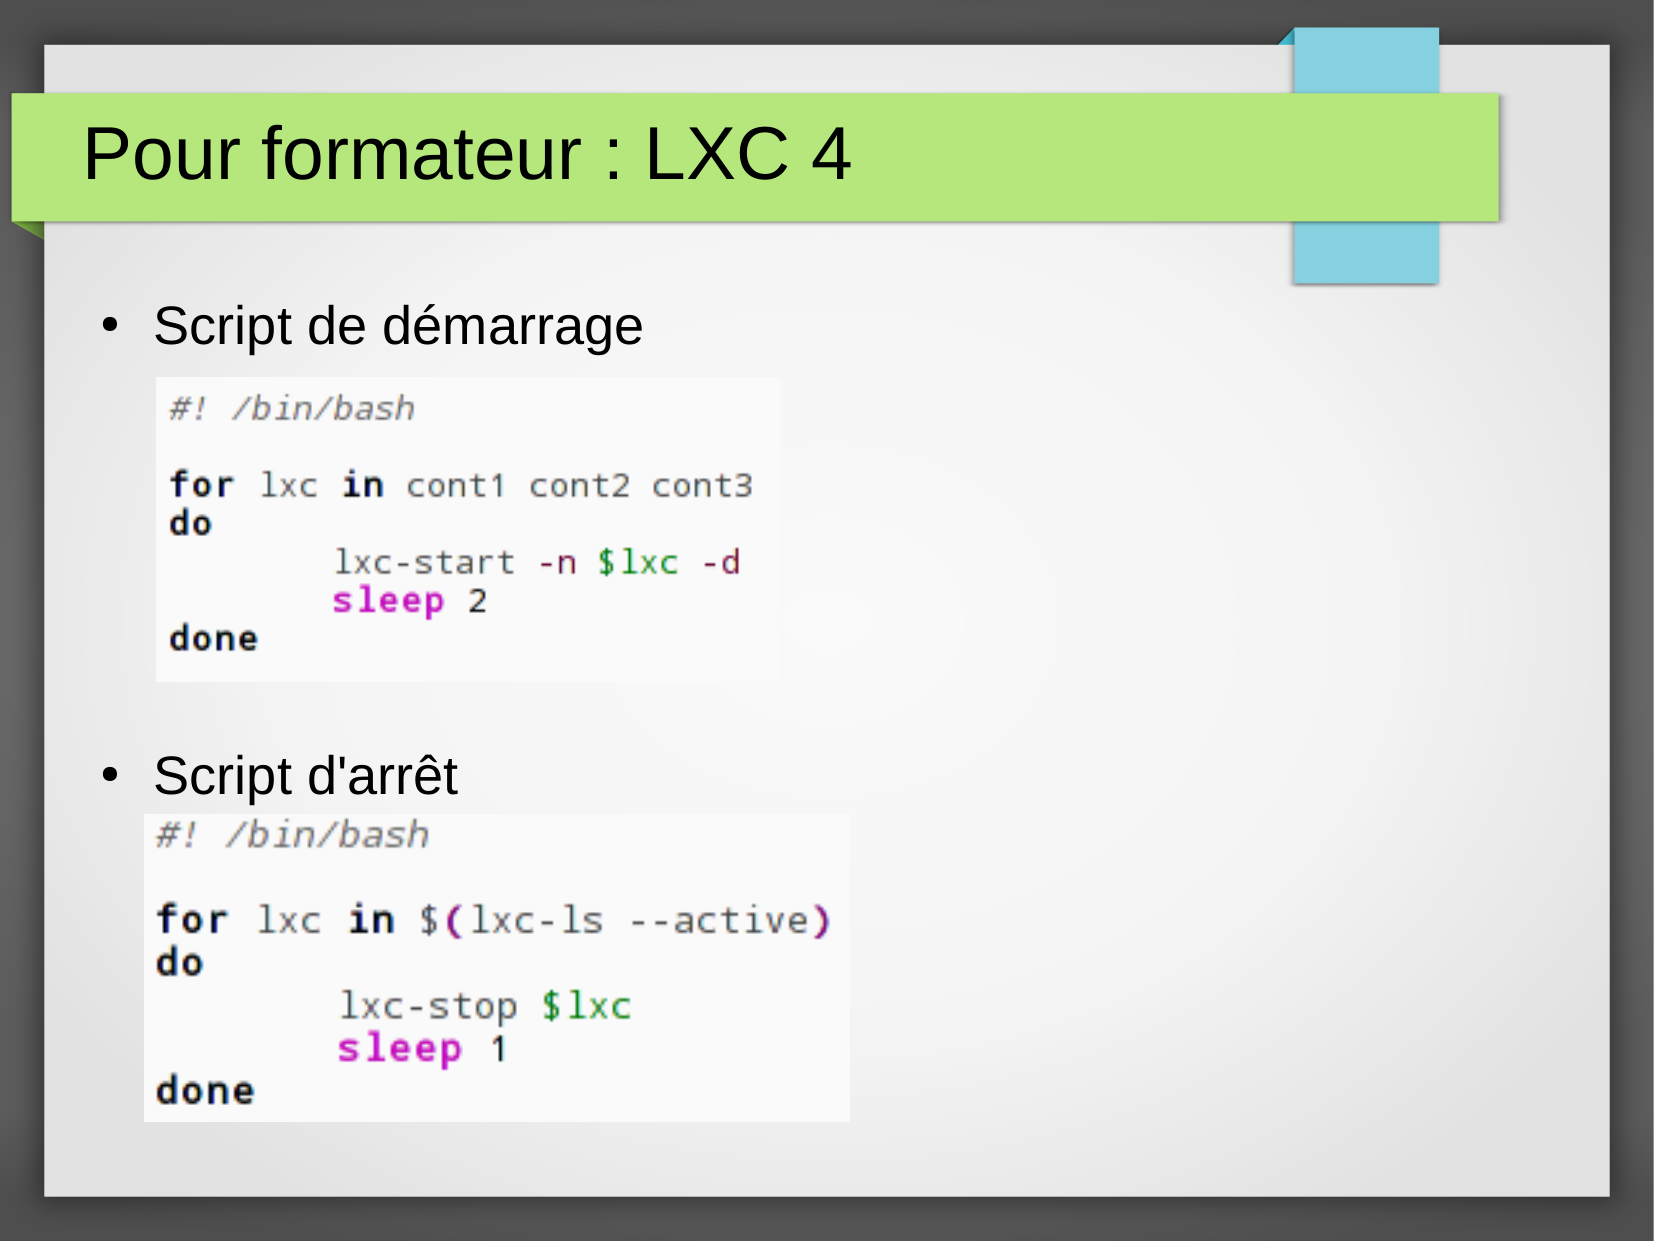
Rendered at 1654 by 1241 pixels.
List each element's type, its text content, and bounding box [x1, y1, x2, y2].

picture [0, 0, 1654, 1241]
title Pour formateur : LXC 4 [82, 94, 1264, 213]
list Script de démarrage Script d'arrêt [82, 295, 1571, 1015]
